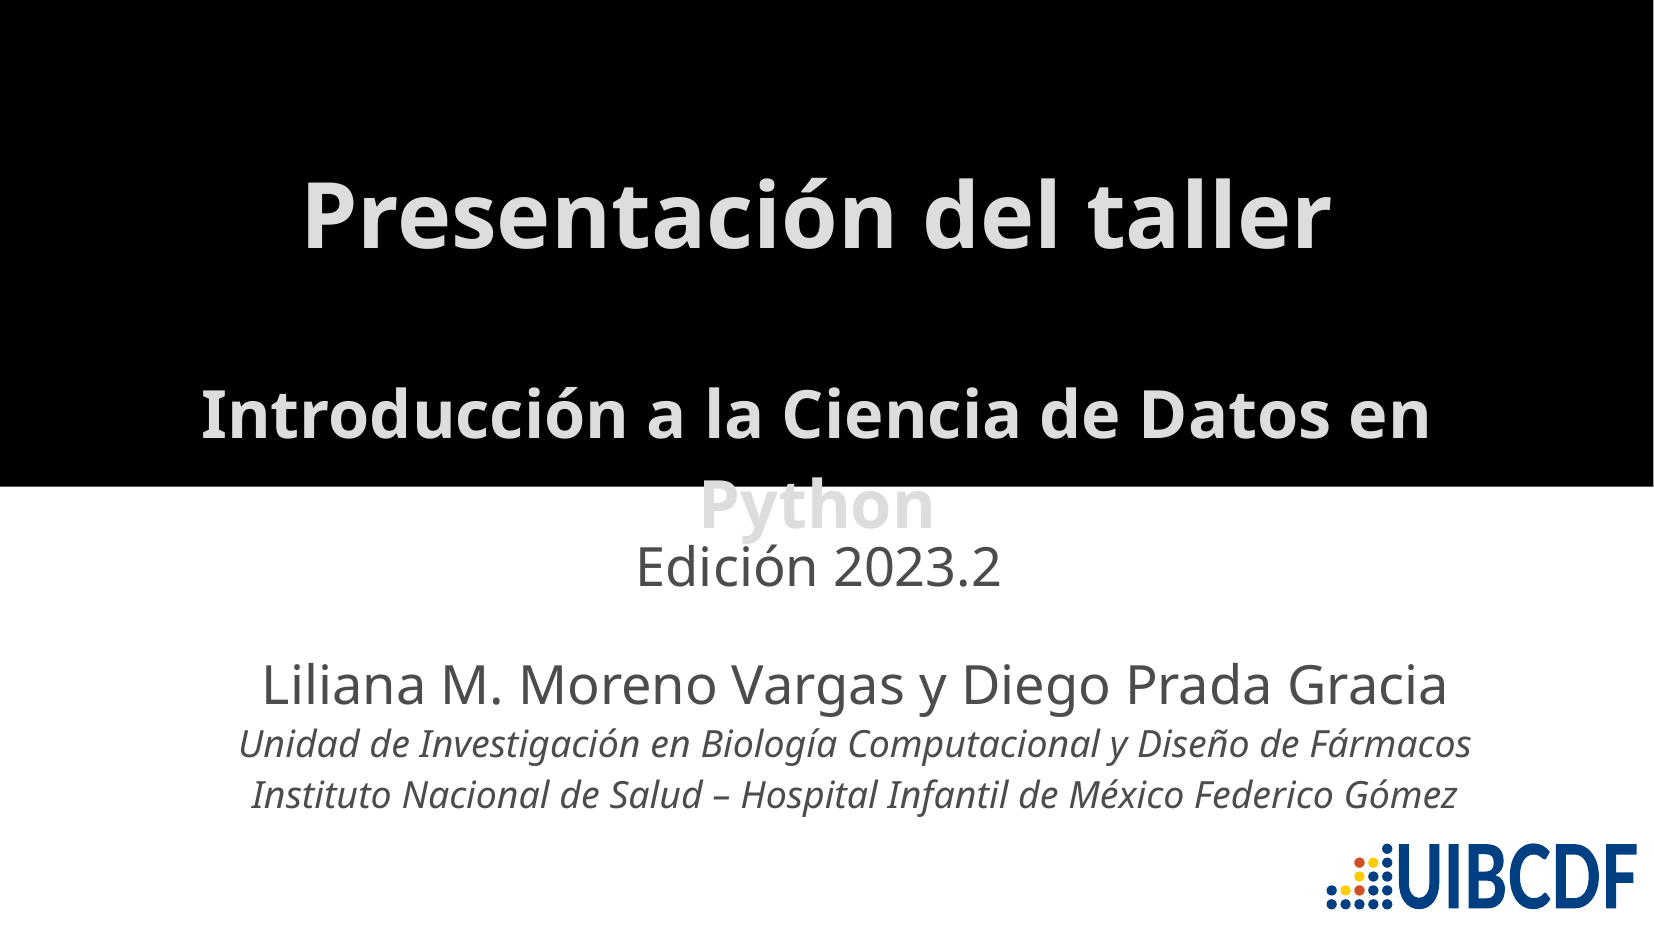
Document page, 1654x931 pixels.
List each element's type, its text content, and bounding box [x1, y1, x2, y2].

text_box Unidad de Investigación en Biología Computacional y Diseño de Fármacos Instituto Nacional de Salud – Hospital Infantil de México Federico Gómez [220, 709, 1492, 801]
text_box Liliana M. Moreno Vargas y Diego Prada Gracia [237, 638, 1475, 763]
picture [1324, 841, 1637, 912]
text_box Presentación del taller Introducción a la Ciencia de Datos en Python [81, 143, 1552, 451]
text_box [0, 0, 1654, 487]
text_box Edición 2023.2 [361, 520, 1277, 622]
